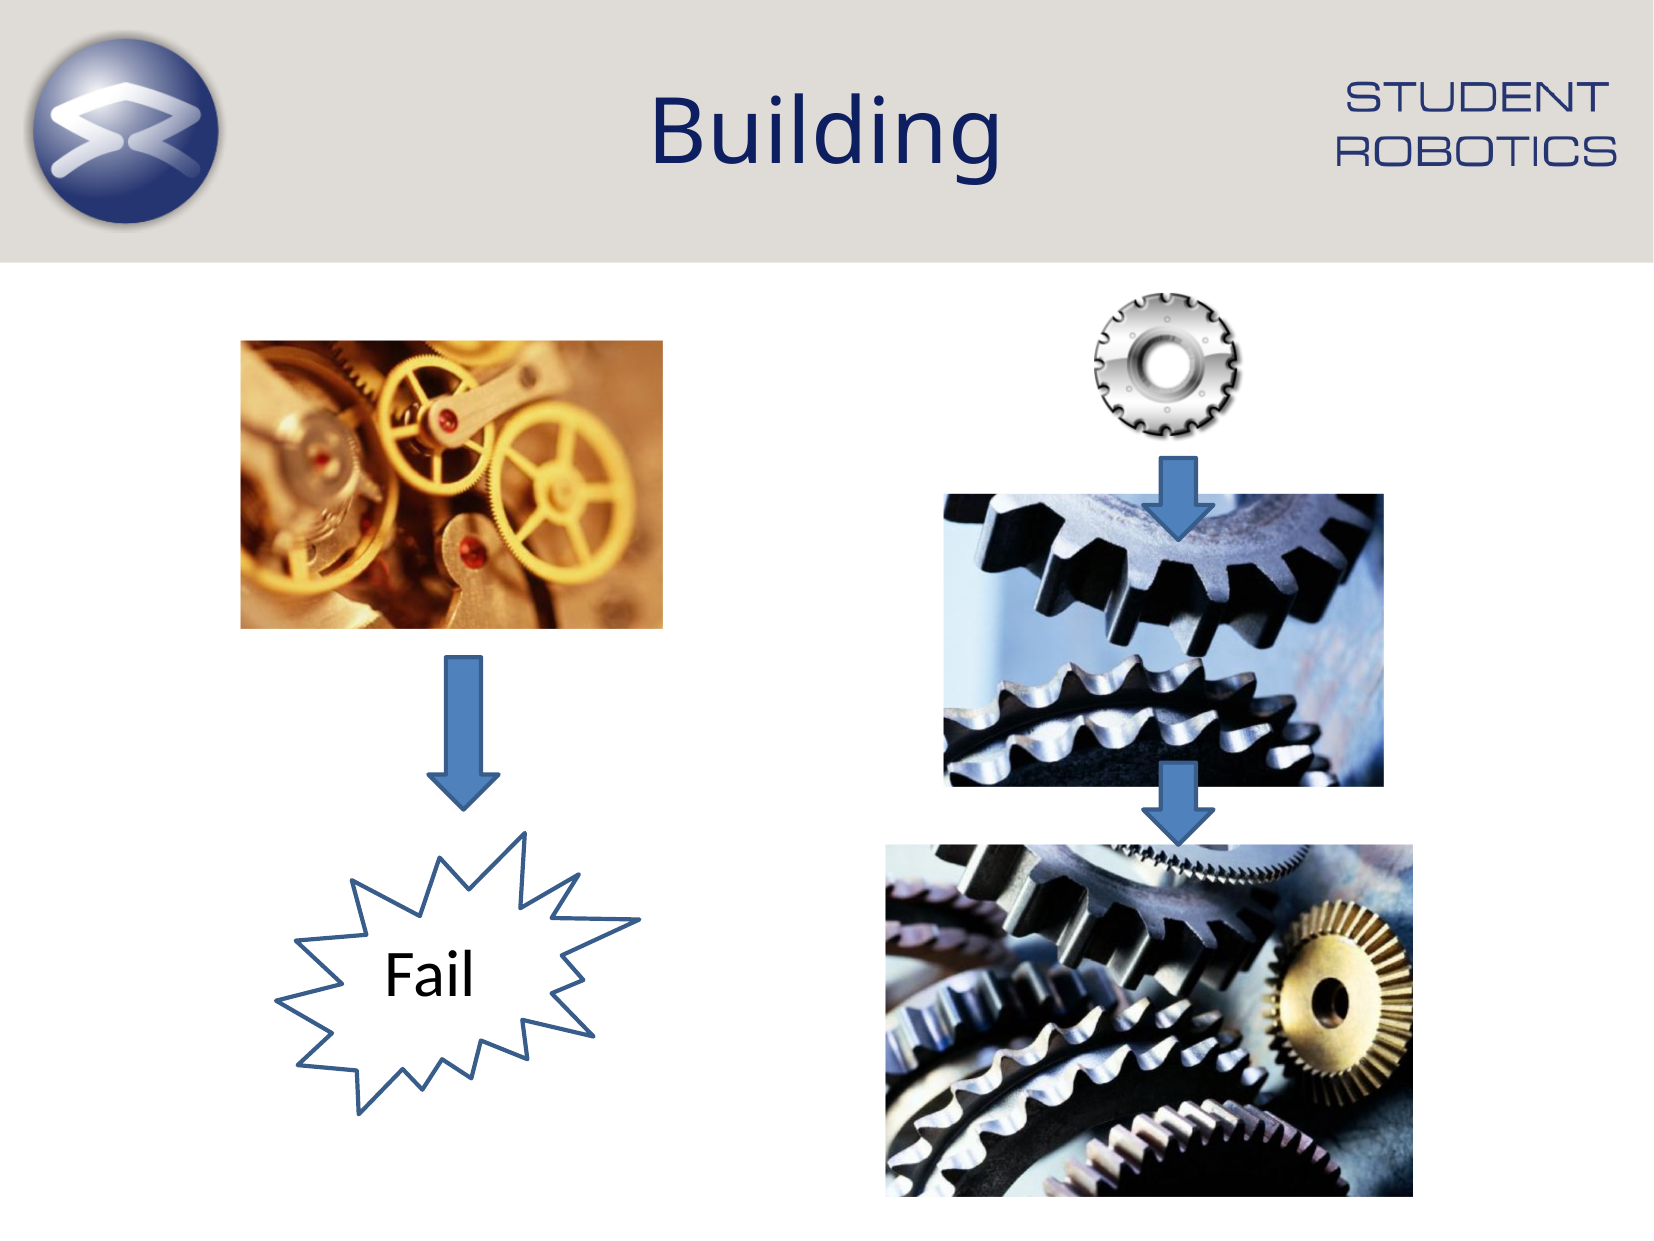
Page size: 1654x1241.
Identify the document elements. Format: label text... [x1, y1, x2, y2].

picture [943, 493, 1384, 787]
picture [1571, 68, 1633, 174]
title Building [82, 0, 1571, 257]
picture [1084, 282, 1249, 447]
text_box [428, 657, 499, 810]
picture [240, 340, 663, 629]
picture [9, 19, 82, 245]
text_box Fail [369, 938, 527, 1036]
text_box [1143, 457, 1214, 541]
text_box [1143, 762, 1214, 845]
picture [885, 844, 1413, 1197]
